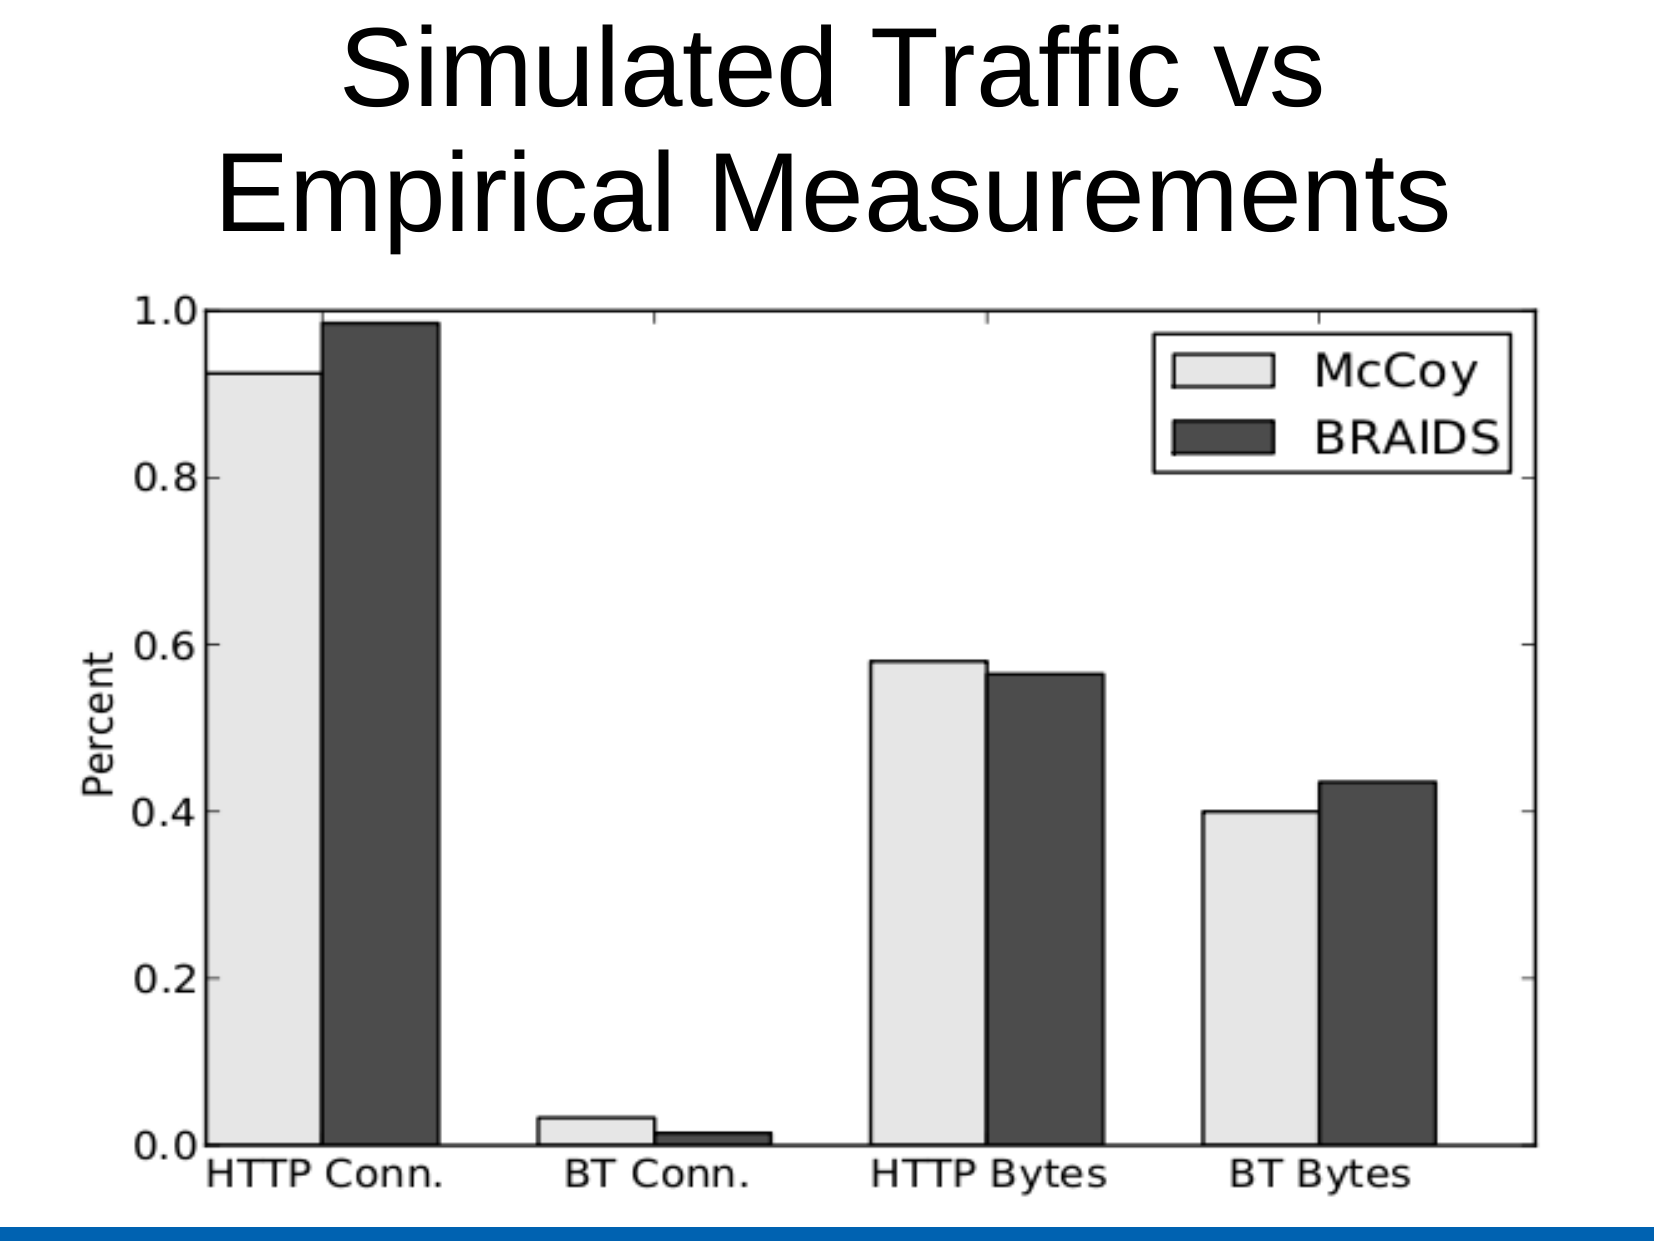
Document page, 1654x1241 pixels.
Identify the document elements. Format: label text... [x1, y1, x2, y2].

title Simulated Traffic vs Empirical Measurements [127, 0, 1539, 267]
picture [51, 267, 1575, 1220]
